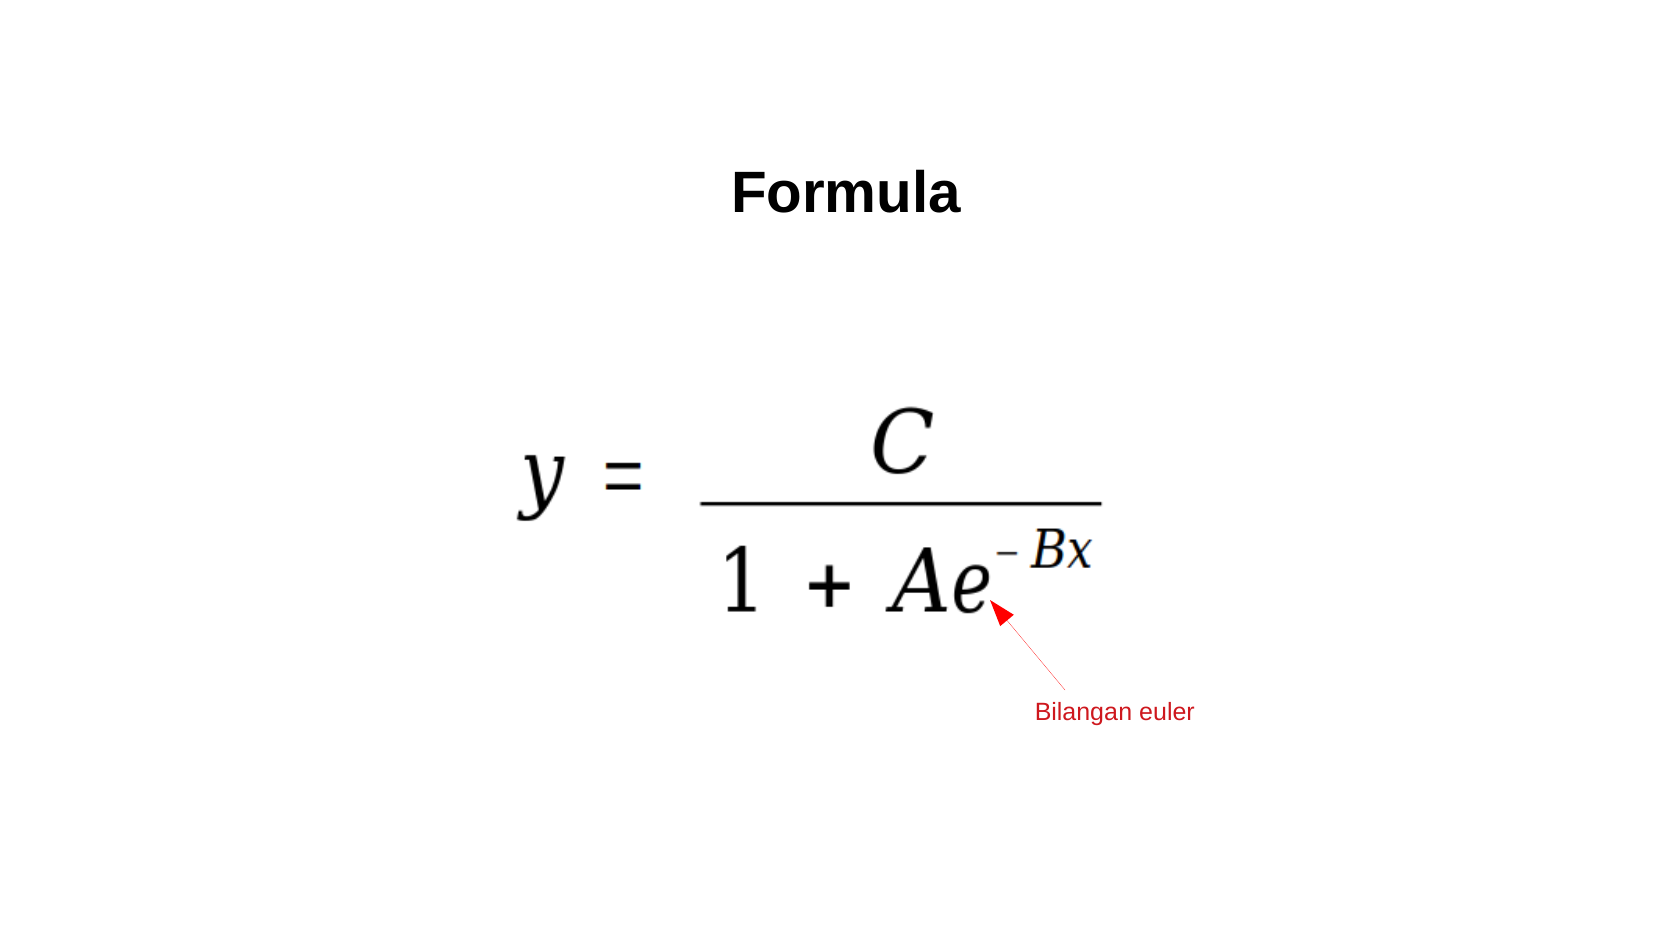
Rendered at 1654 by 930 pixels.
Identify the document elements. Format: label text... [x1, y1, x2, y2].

title Formula [102, 114, 1591, 270]
text_box Bilangan euler [1020, 690, 1211, 733]
picture [450, 324, 1175, 691]
